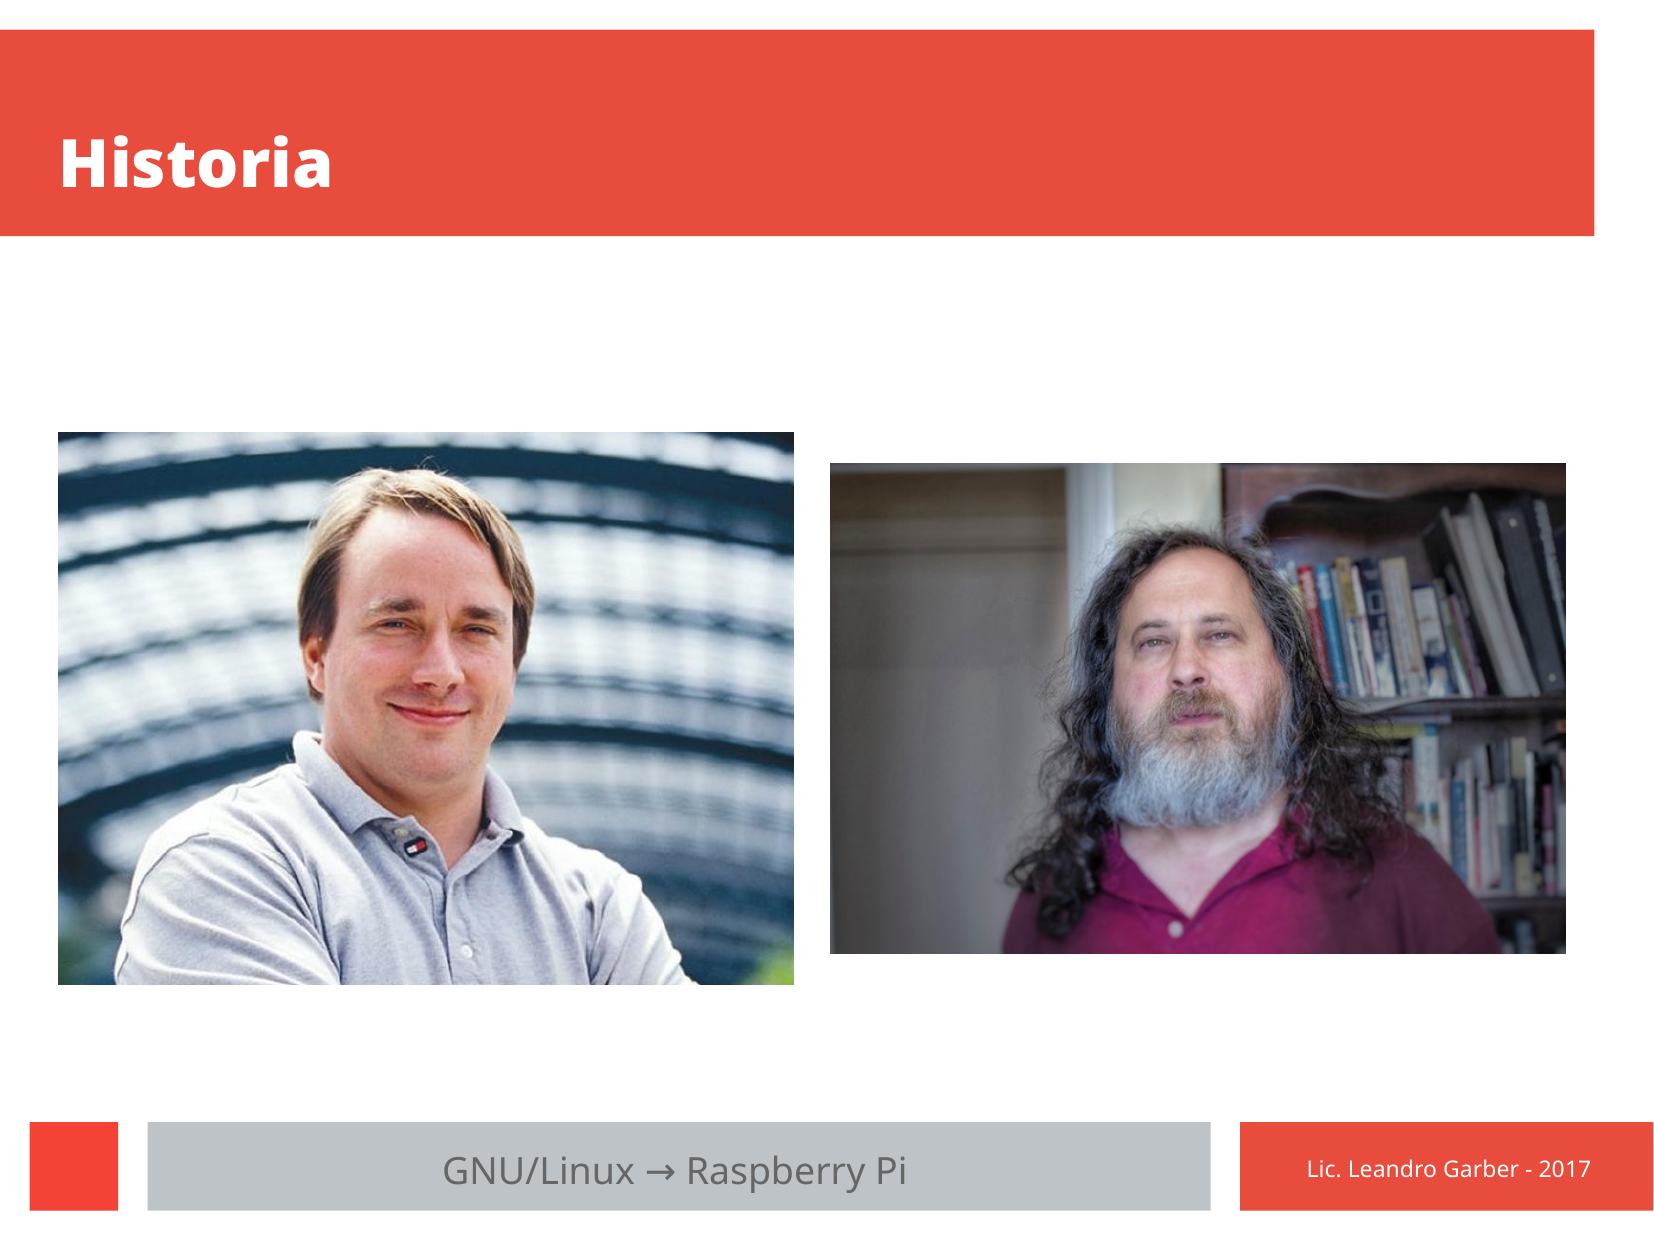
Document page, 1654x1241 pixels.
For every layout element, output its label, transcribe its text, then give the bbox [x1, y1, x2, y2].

text_box GNU/Linux → Raspberry Pi [150, 1125, 1201, 1215]
title Historia [59, 59, 1595, 207]
picture [58, 432, 794, 985]
text_box Lic. Leandro Garber - 2017 [1245, 1145, 1654, 1194]
picture [830, 463, 1566, 954]
